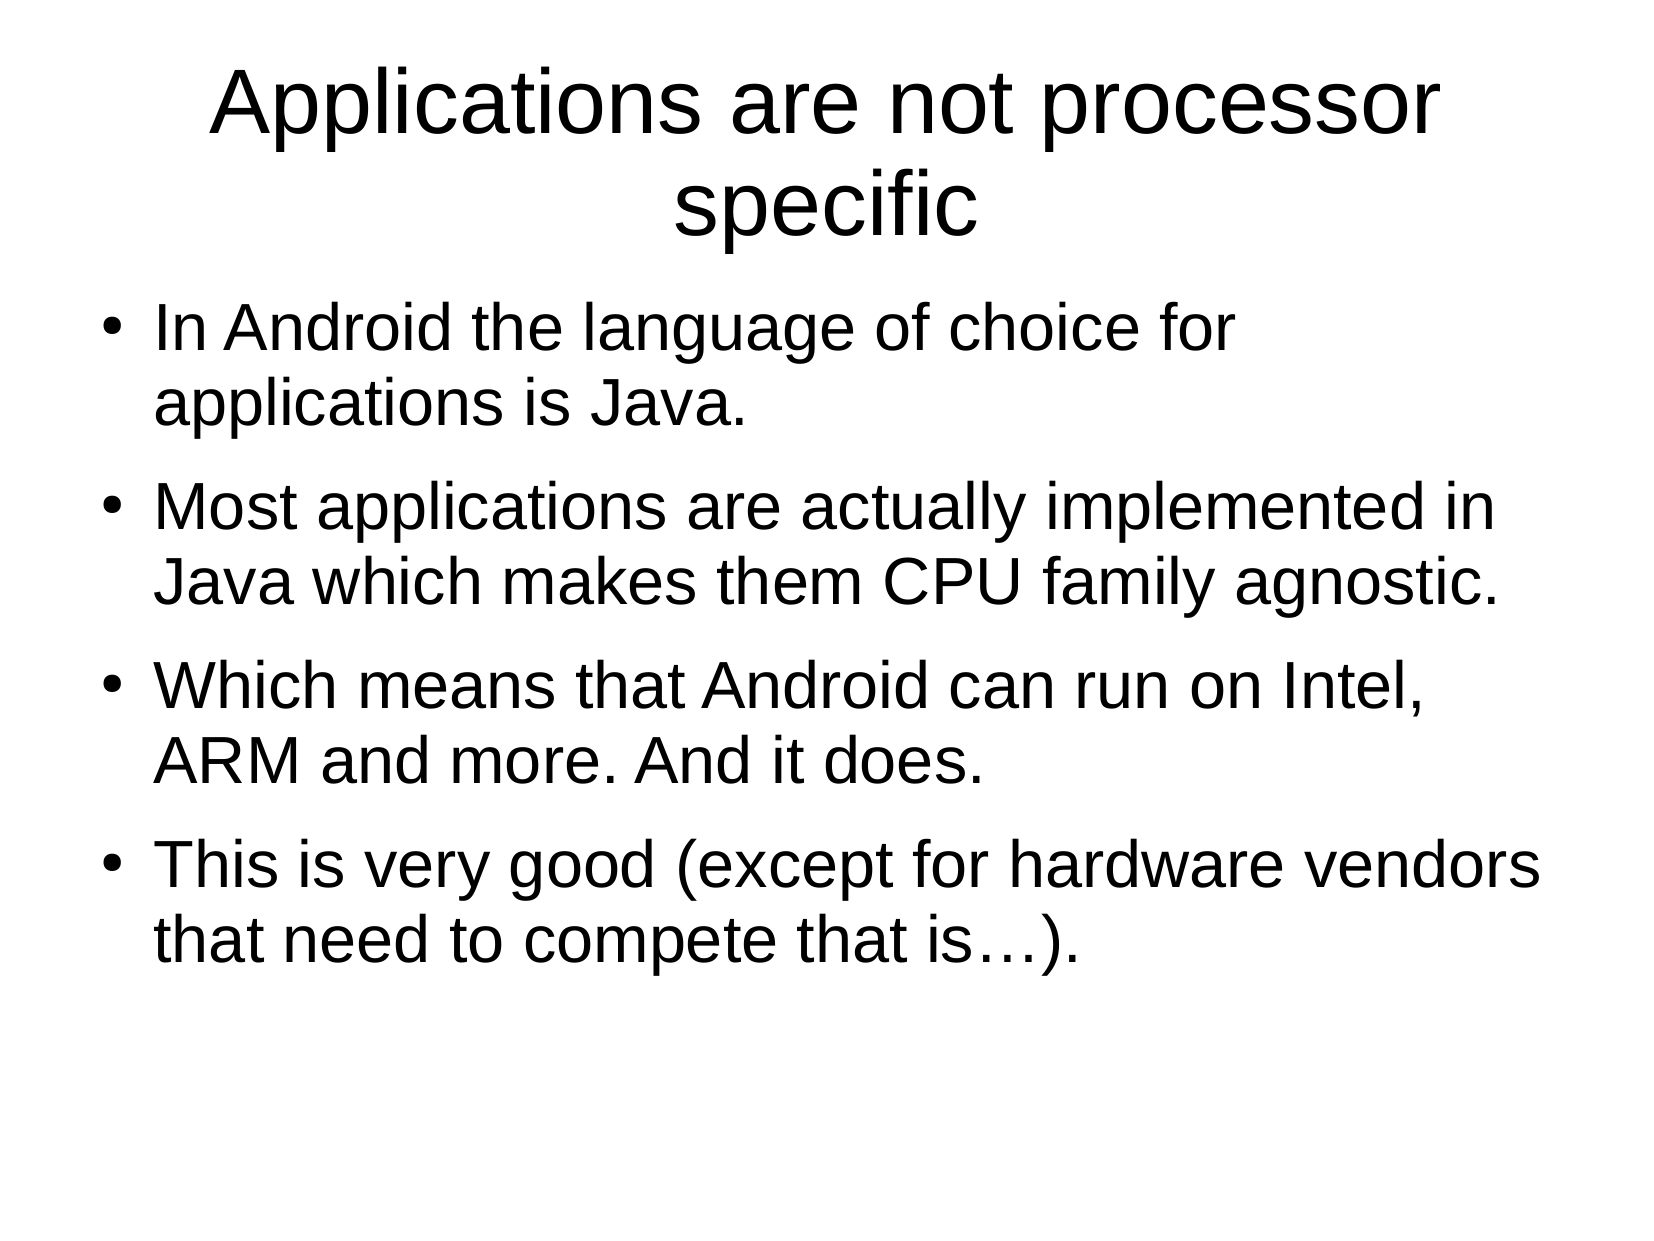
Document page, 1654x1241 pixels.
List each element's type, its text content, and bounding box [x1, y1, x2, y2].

list In Android the language of choice for applications is Java. Most applications are actually implemented in Java which makes them CPU family agnostic. Which means that Android can run on Intel, ARM and more. And it does. This is very good (except for hardware vendors that need to compete that is…). [82, 290, 1571, 1010]
title Applications are not processor specific [82, 49, 1571, 257]
